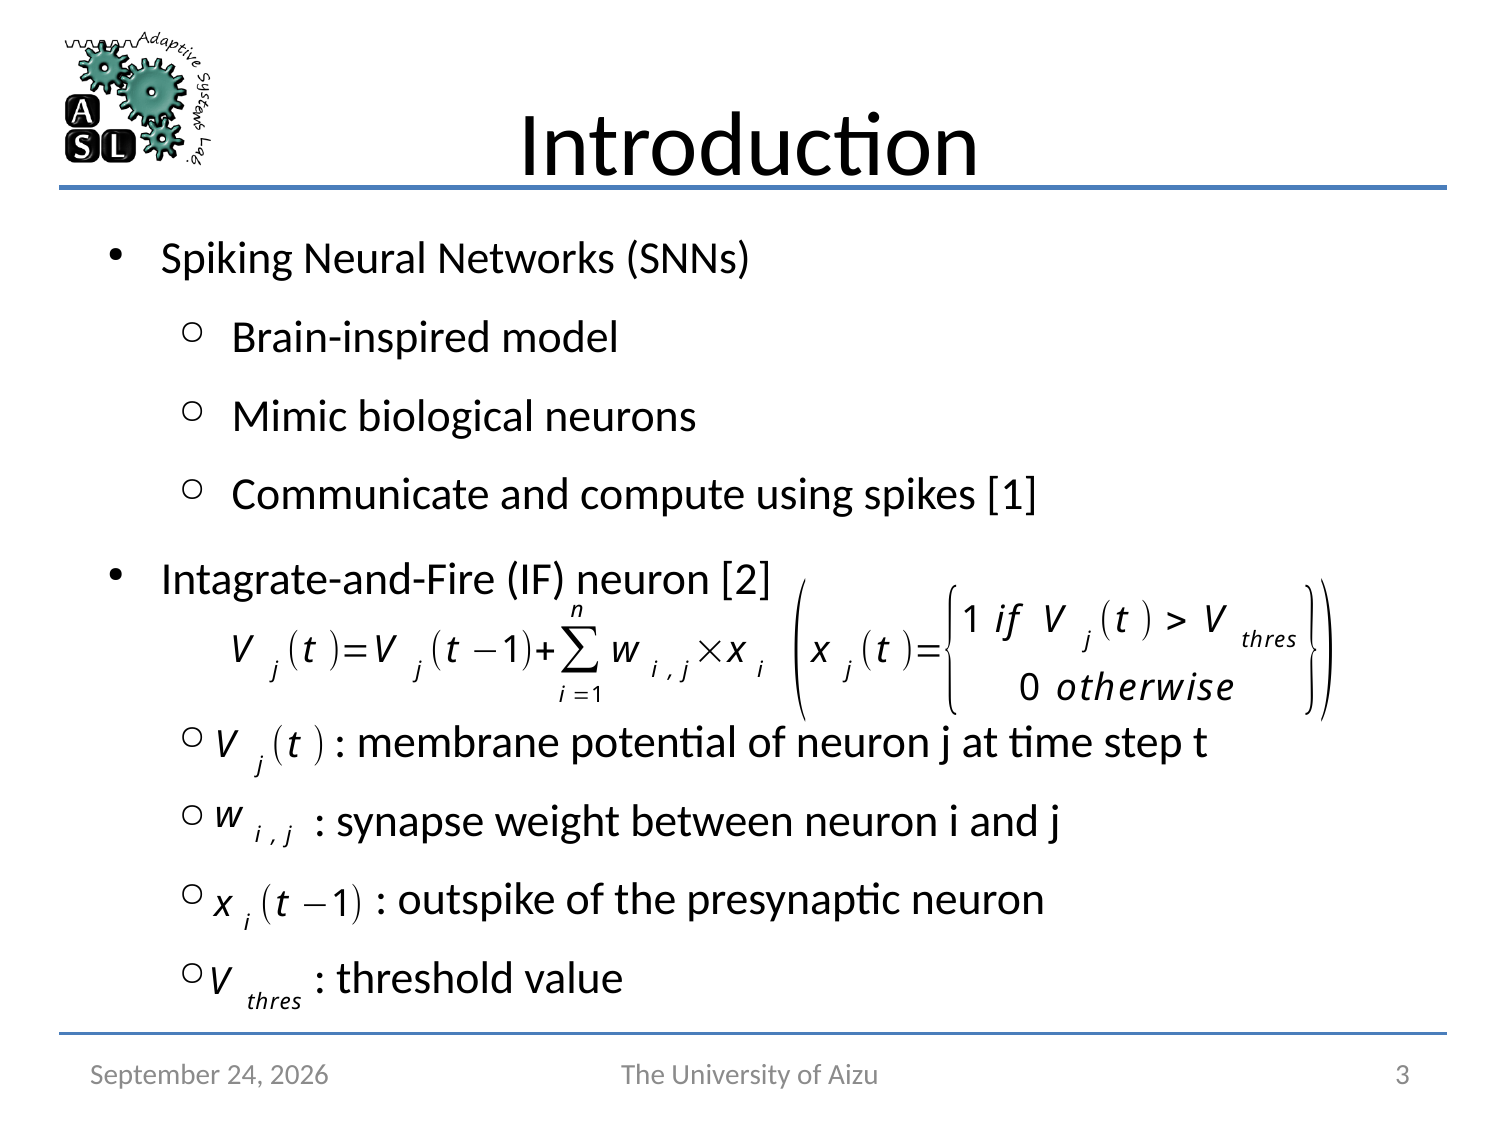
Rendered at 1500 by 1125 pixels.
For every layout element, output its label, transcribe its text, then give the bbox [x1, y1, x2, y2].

slide_number <番号> [1074, 1042, 1425, 1103]
chart [212, 872, 364, 938]
footer The University of Aizu [512, 1042, 988, 1103]
slide_number April 14, 2025 [75, 1042, 425, 1103]
chart [206, 951, 308, 1016]
chart [212, 784, 298, 849]
title Introduction [75, 45, 1425, 220]
picture [58, 30, 211, 169]
chart [212, 474, 1338, 780]
list Spiking Neural Networks (SNNs) Brain-inspired model Mimic biological neurons Communicate and compute using spikes [1] Intagrate-and-Fire (IF) neuron [2] : membrane potential of neuron j at time step t : synapse weight between neuron i and j : outspike of the presynaptic neuron : threshold value [75, 220, 1425, 964]
